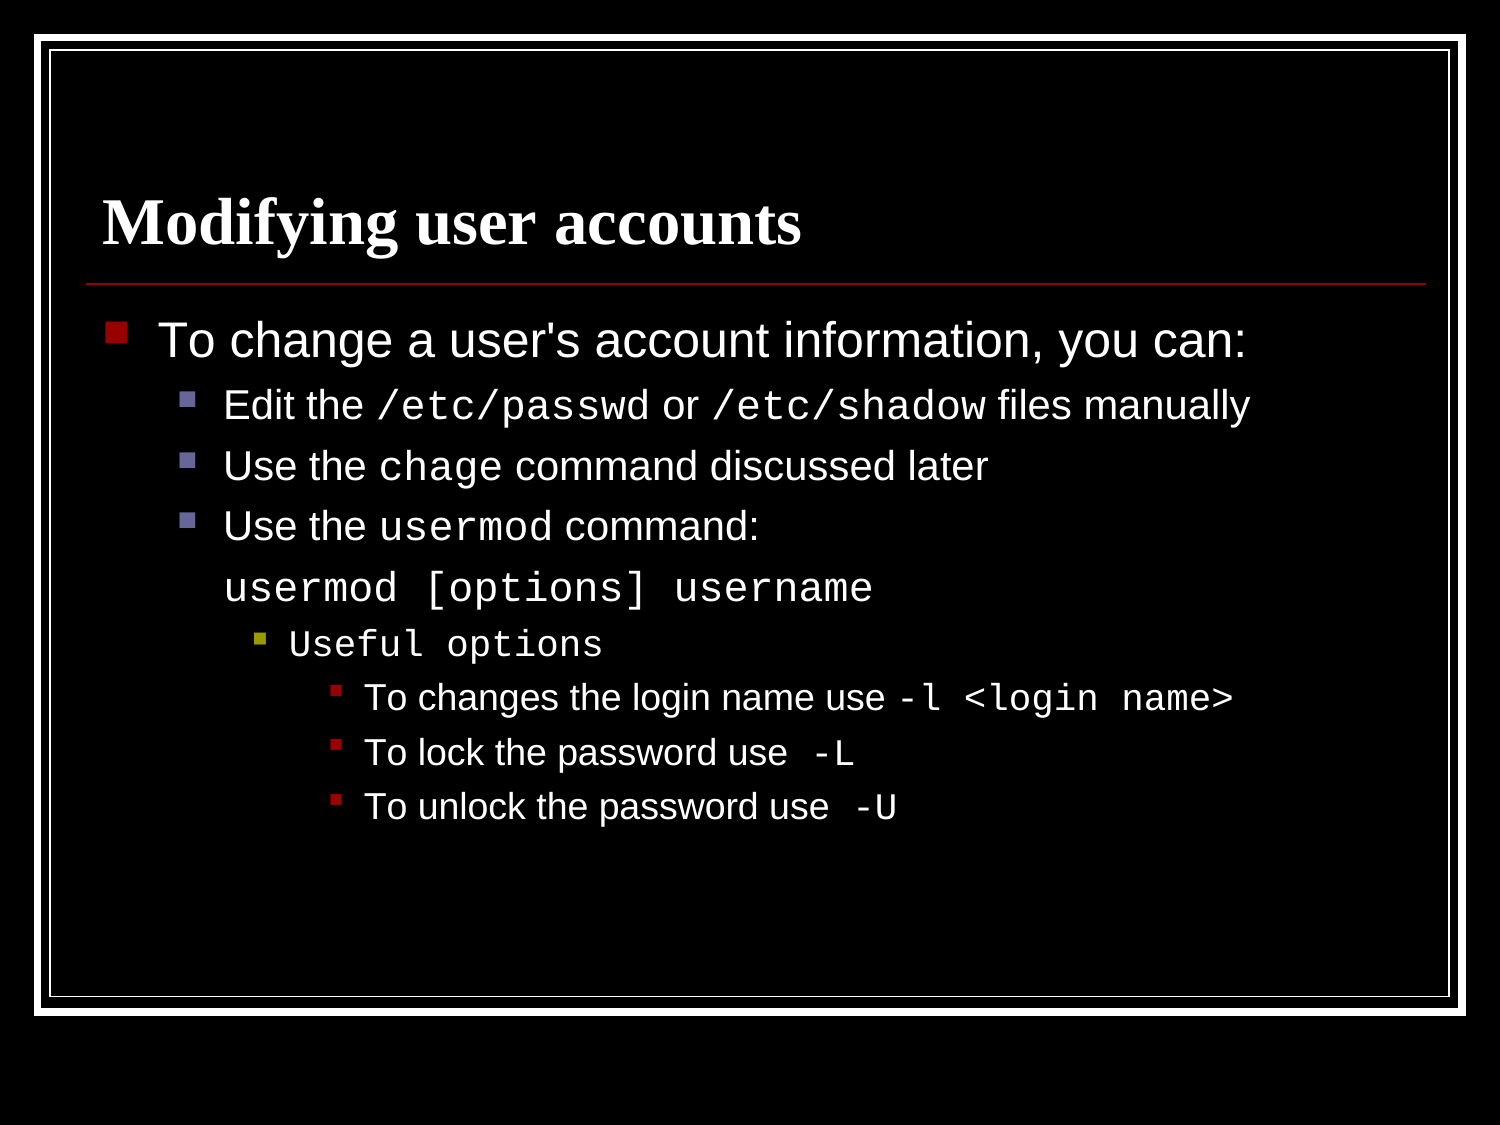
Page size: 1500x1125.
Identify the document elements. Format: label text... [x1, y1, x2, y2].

list To change a user's account information, you can: Edit the /etc/passwd or /etc/shadow files manually Use the chage command discussed later Use the usermod command: usermod [options] username Useful options To changes the login name use -l <login name> To lock the password use -L To unlock the password use -U [87, 299, 1426, 963]
title Modifying user accounts [87, 77, 1426, 266]
